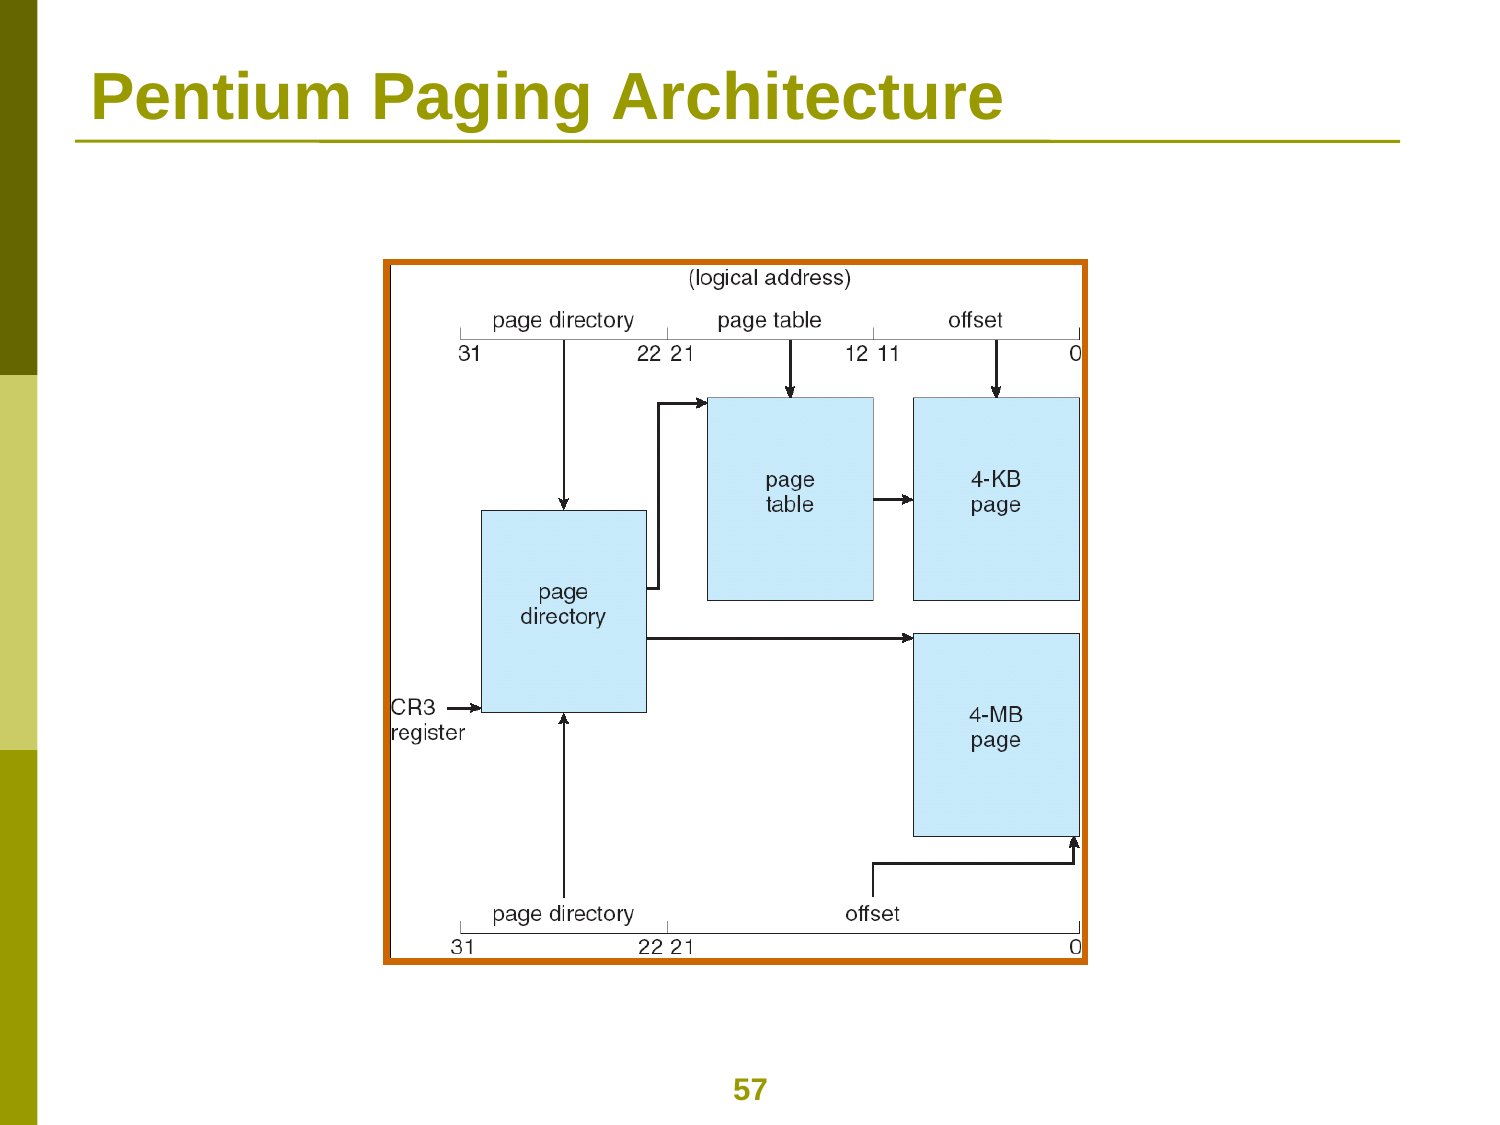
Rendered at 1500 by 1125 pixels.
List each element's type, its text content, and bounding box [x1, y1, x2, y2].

text_box Pentium Paging Architecture [75, 45, 1426, 141]
picture [389, 264, 1082, 959]
